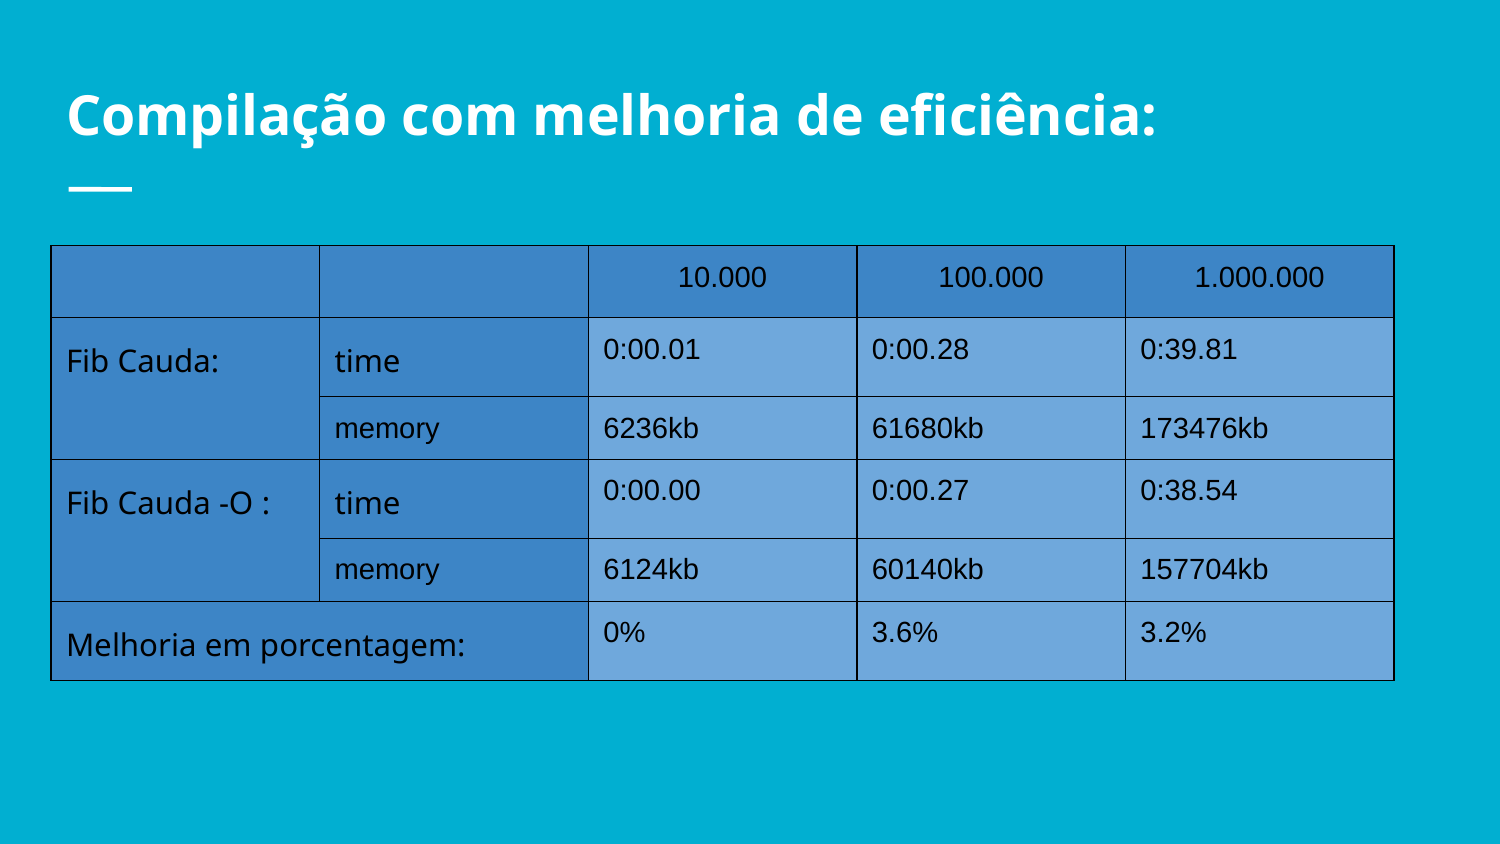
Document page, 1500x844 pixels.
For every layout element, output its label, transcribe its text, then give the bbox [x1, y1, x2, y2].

list [51, 232, 1456, 803]
table_cell 60140kb [858, 539, 1125, 601]
table_cell 157704kb [1126, 539, 1393, 601]
table_cell 0:00.28 [858, 318, 1125, 396]
table_cell 0:39.81 [1126, 318, 1393, 396]
table_cell 0:38.54 [1126, 460, 1393, 538]
table_cell 0:00.01 [589, 318, 856, 396]
table_cell memory [320, 397, 588, 459]
table_header [52, 246, 319, 317]
table_cell memory [320, 539, 588, 601]
table_cell time [320, 318, 588, 396]
title Compilação com melhoria de eficiência: [51, 61, 1449, 167]
table_cell 0:00.00 [589, 460, 856, 538]
table_cell 0% [589, 602, 856, 680]
table_cell 61680kb [858, 397, 1125, 459]
table_cell 6124kb [589, 539, 856, 601]
table_cell time [320, 460, 588, 538]
table_header 1.000.000 [1126, 246, 1393, 317]
table_header 10.000 [589, 246, 856, 317]
table_header 100.000 [858, 246, 1125, 317]
table_cell 3.2% [1126, 602, 1393, 680]
table_cell Fib Cauda -O : [52, 460, 319, 601]
table_cell 0:00.27 [858, 460, 1125, 538]
table_cell 173476kb [1126, 397, 1393, 459]
table_header [320, 246, 588, 317]
table_cell 3.6% [858, 602, 1125, 680]
table_cell Fib Cauda: [52, 318, 319, 459]
table_cell 6236kb [589, 397, 856, 459]
table_cell Melhoria em porcentagem: [52, 602, 588, 680]
